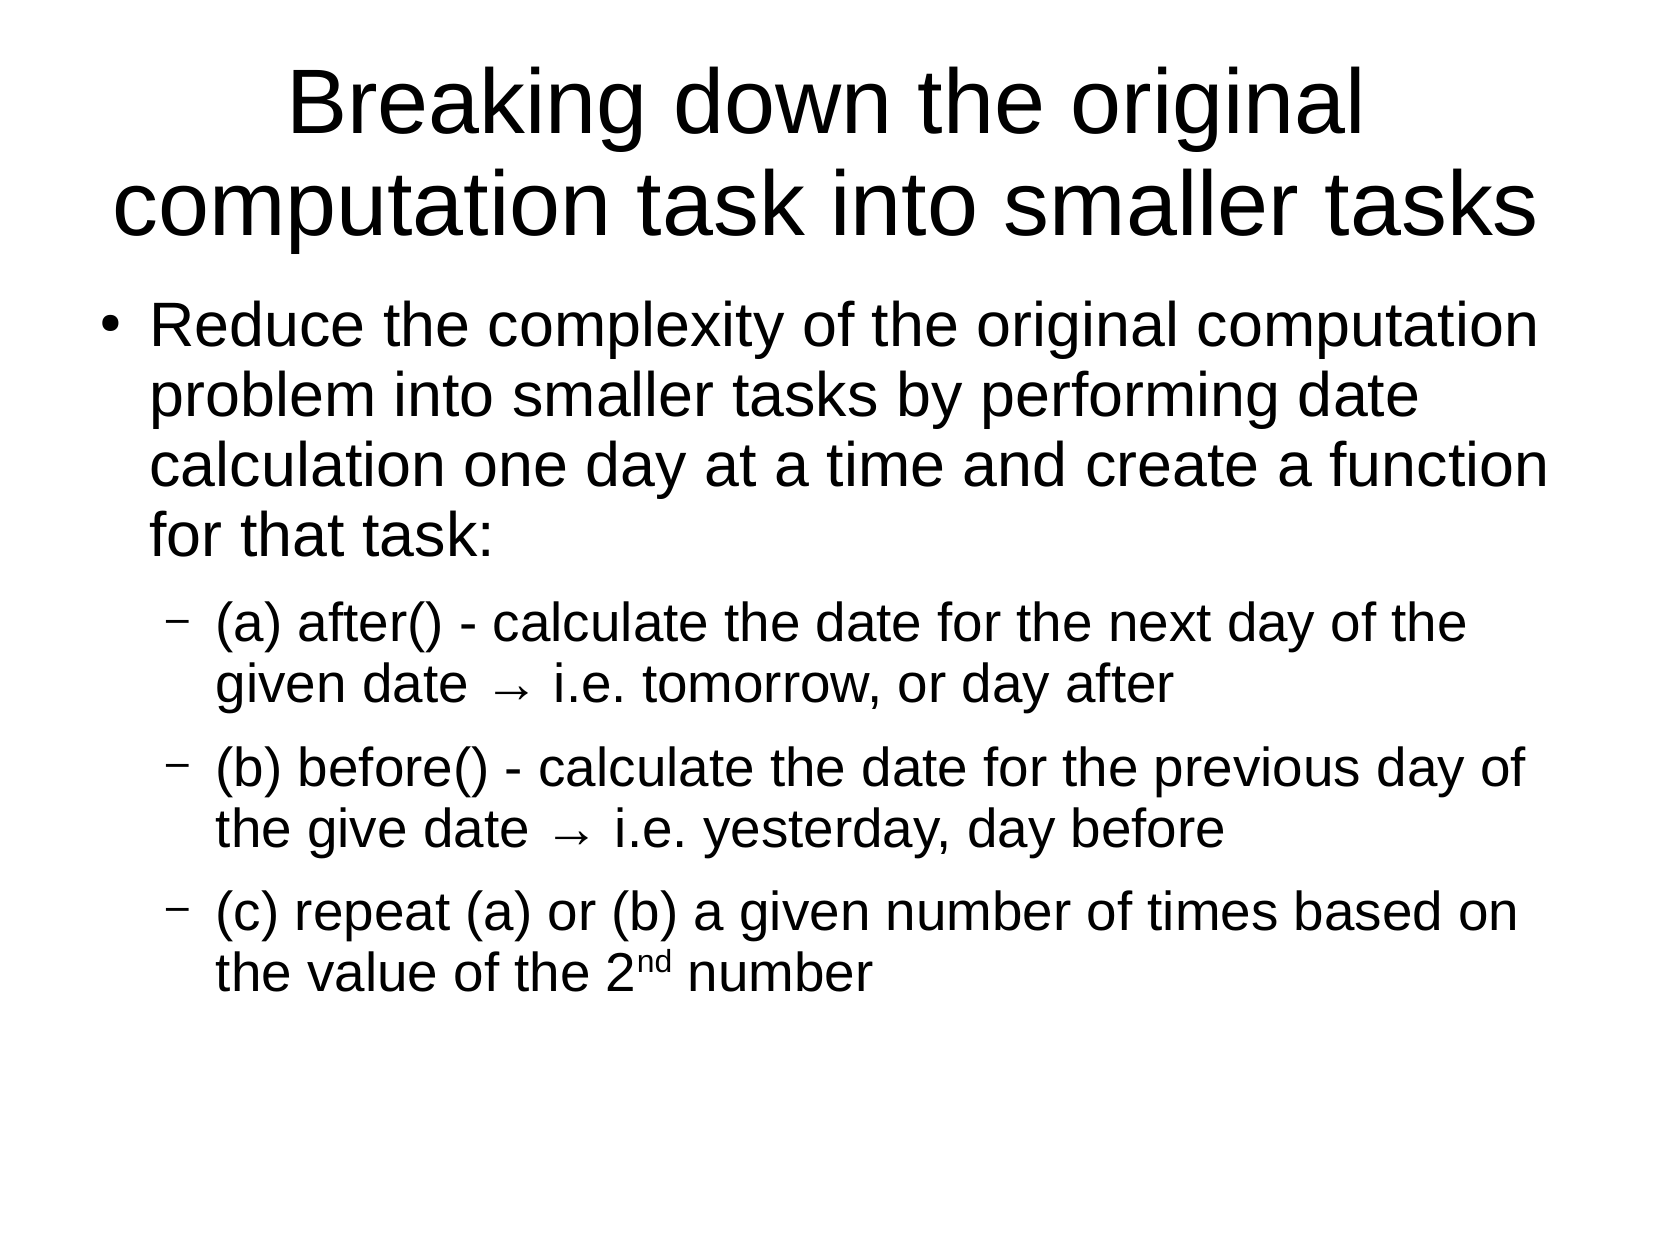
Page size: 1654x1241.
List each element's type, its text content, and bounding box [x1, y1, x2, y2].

list Reduce the complexity of the original computation problem into smaller tasks by performing date calculation one day at a time and create a function for that task: (a) after() - calculate the date for the next day of the given date → i.e. tomorrow, or day after (b) before() - calculate the date for the previous day of the give date → i.e. yesterday, day before (c) repeat (a) or (b) a given number of times based on the value of the 2nd number [82, 290, 1571, 1010]
title Breaking down the original computation task into smaller tasks [82, 49, 1571, 257]
